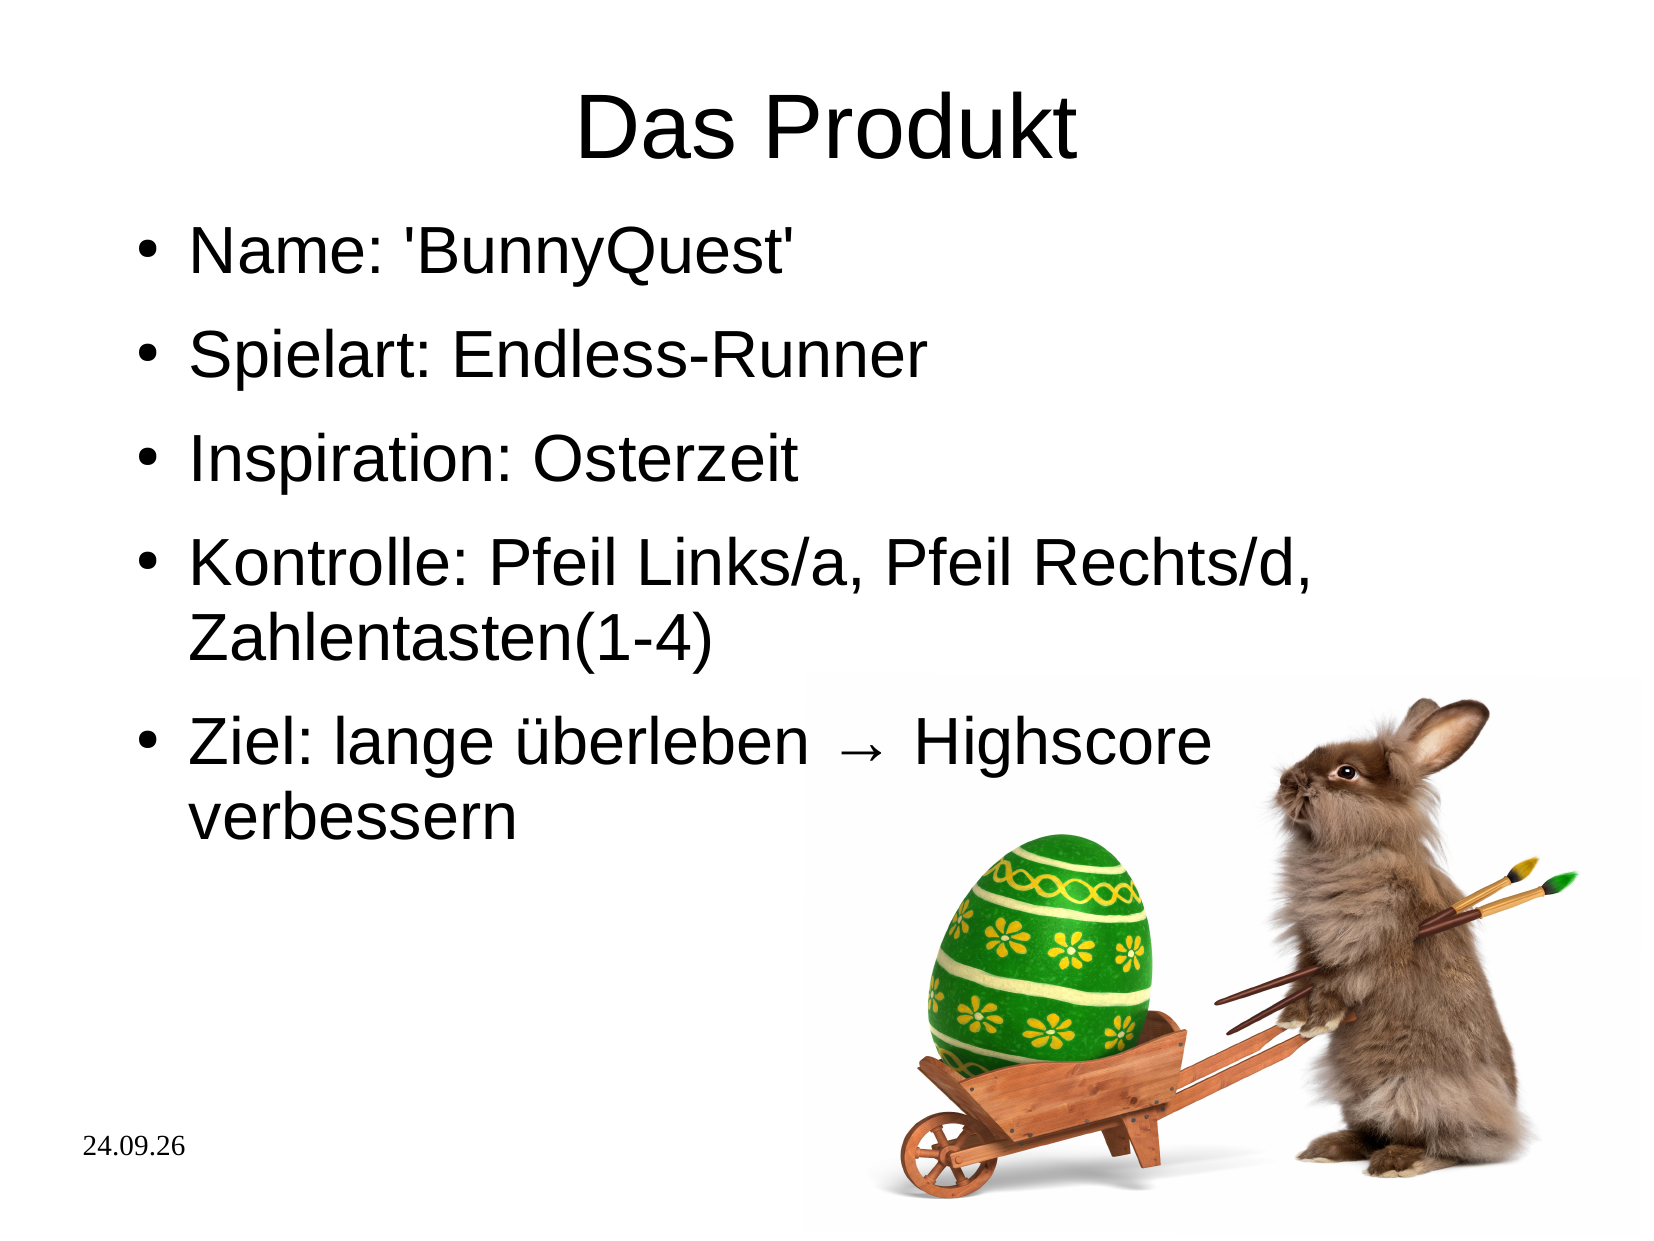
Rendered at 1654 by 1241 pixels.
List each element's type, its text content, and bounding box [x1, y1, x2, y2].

list Name: 'BunnyQuest' Spielart: Endless-Runner Inspiration: Osterzeit Kontrolle: Pfeil Links/a, Pfeil Rechts/d, Zahlentasten(1-4) Ziel: lange überleben → Highscore verbessern [118, 212, 1477, 863]
picture [805, 678, 1641, 1235]
title Das Produkt [82, 23, 1571, 231]
